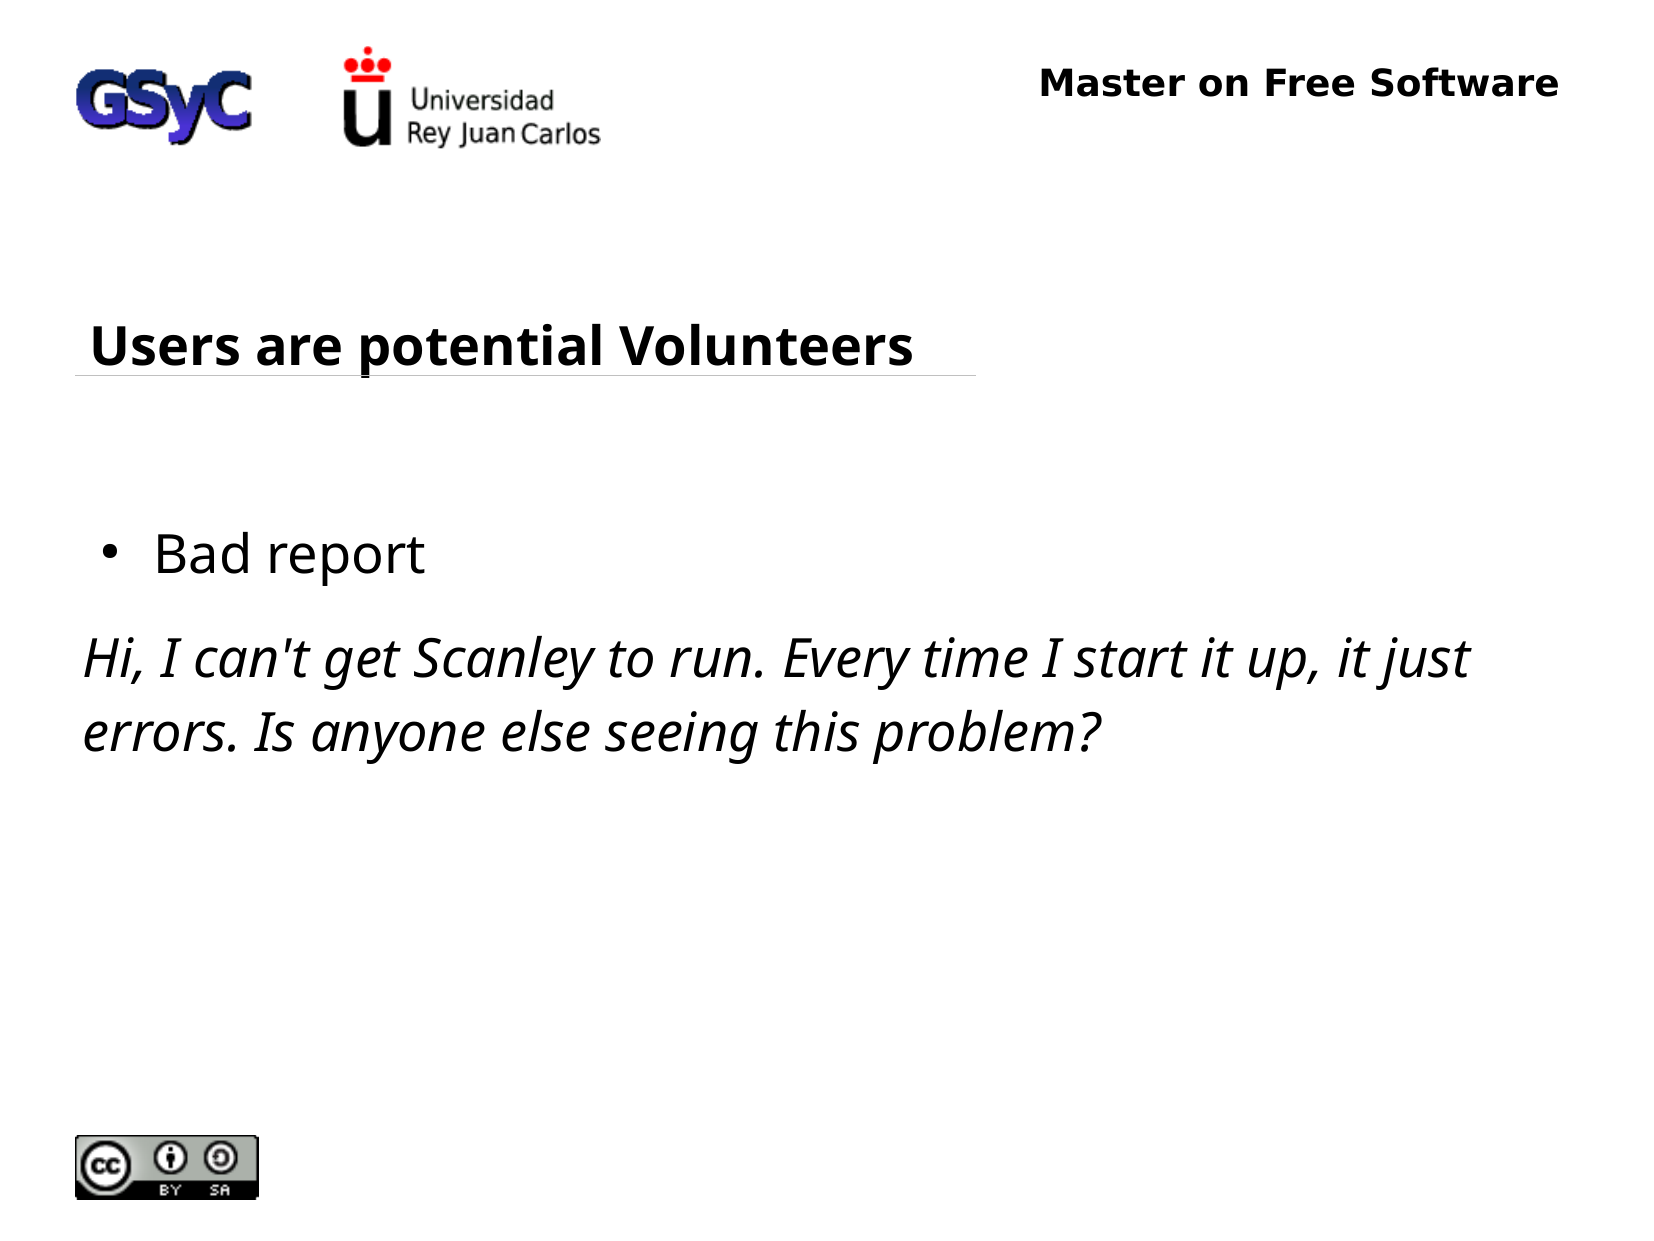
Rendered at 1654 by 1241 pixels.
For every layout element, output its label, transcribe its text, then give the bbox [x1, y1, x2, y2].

list Bad report Hi, I can't get Scanley to run. Every time I start it up, it just errors. Is anyone else seeing this problem? [82, 412, 1571, 1109]
text_box Users are potential Volunteers [75, 300, 1538, 381]
picture [75, 46, 601, 150]
text_box [75, 412, 1576, 1163]
picture [75, 1163, 259, 1200]
